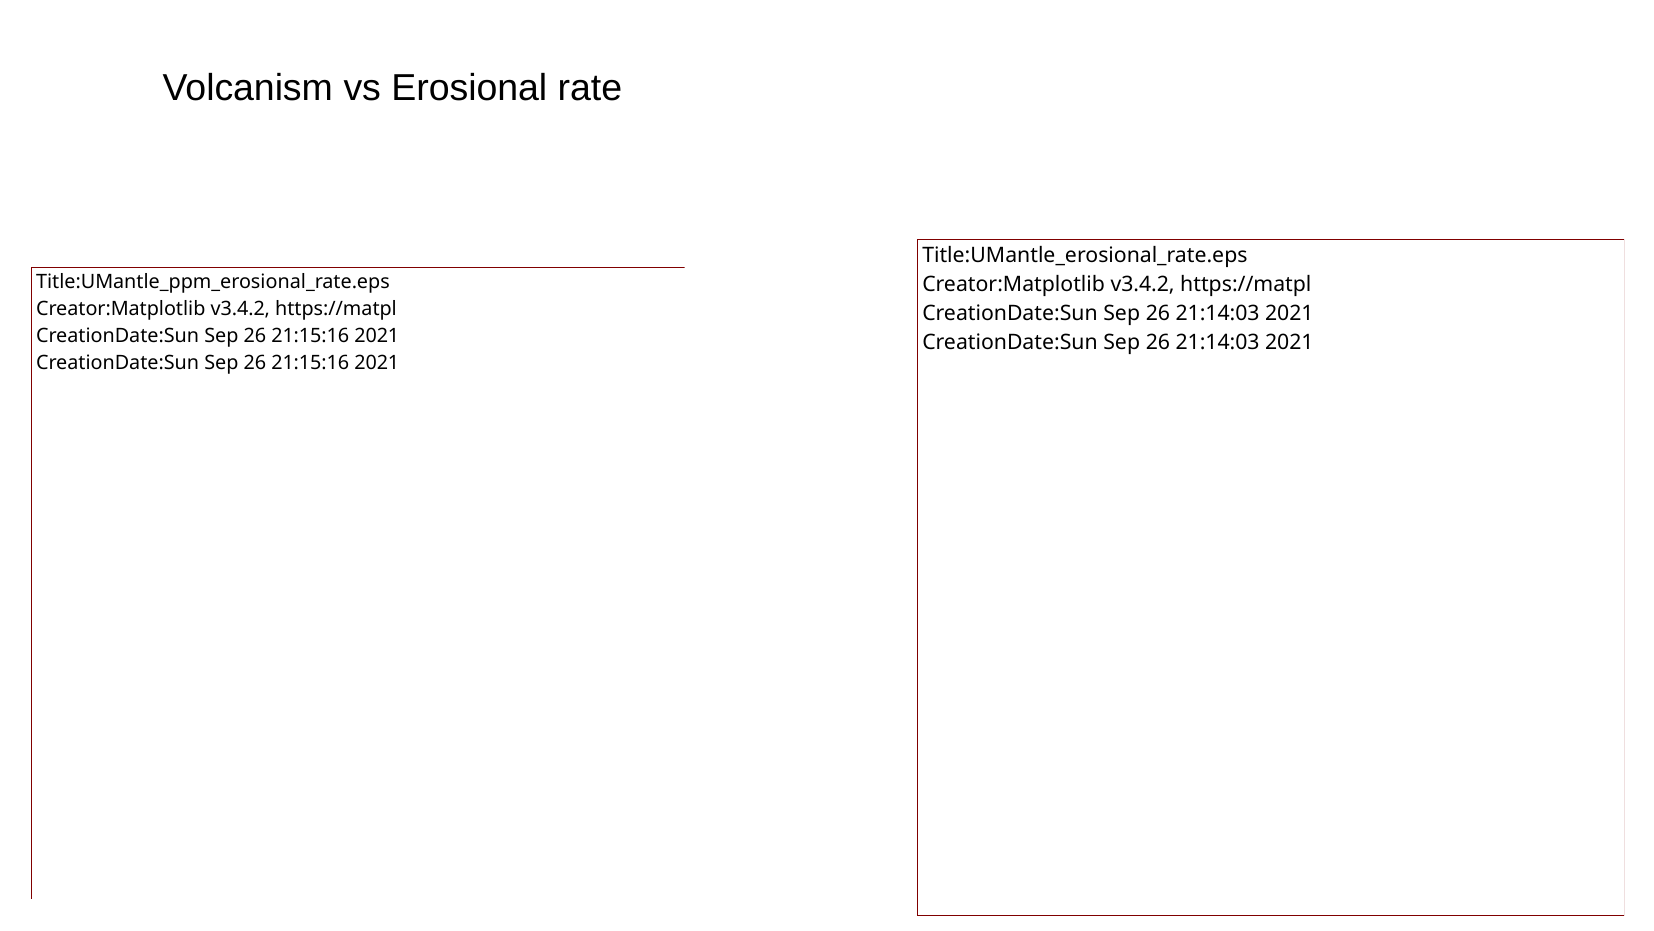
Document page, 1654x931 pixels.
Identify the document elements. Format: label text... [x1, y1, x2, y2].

picture [915, 238, 1625, 916]
picture [29, 265, 685, 899]
text_box Volcanism vs Erosional rate [147, 59, 1211, 116]
